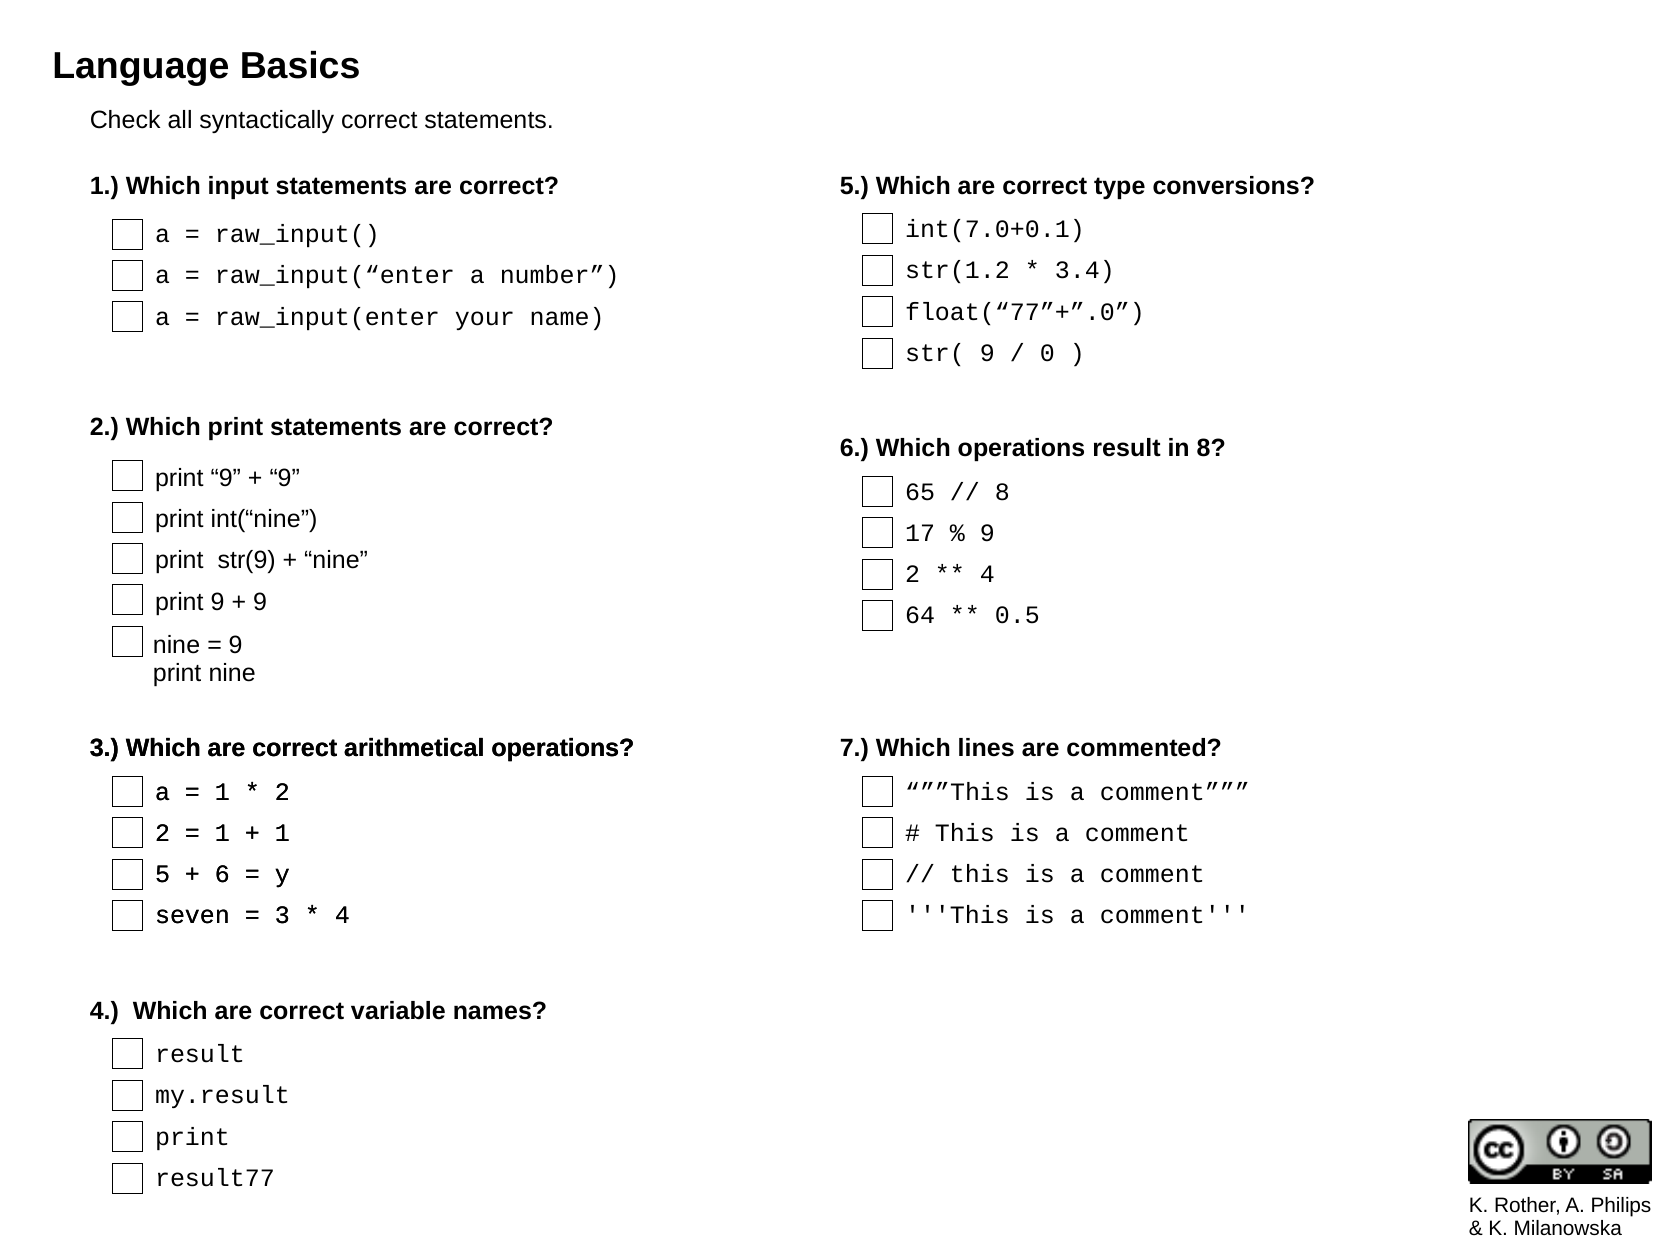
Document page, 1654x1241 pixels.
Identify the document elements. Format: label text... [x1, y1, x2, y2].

text_box my.result [140, 1075, 553, 1117]
text_box [112, 460, 140, 491]
text_box [862, 900, 890, 931]
text_box Language Basics [37, 37, 563, 100]
text_box [862, 600, 890, 631]
text_box // this is a comment [890, 854, 1303, 895]
text_box 1.) Which input statements are correct? [75, 150, 788, 290]
text_box # This is a comment [890, 813, 1303, 854]
text_box result77 [140, 1158, 553, 1203]
text_box [112, 301, 140, 332]
text_box a = raw_input() [140, 214, 553, 259]
text_box 64 ** 0.5 [890, 595, 1303, 640]
text_box [862, 859, 890, 890]
text_box [112, 859, 140, 890]
text_box 3.) Which are correct arithmetical operations? [75, 712, 788, 853]
picture [1468, 1119, 1652, 1184]
text_box [112, 584, 140, 615]
text_box [862, 338, 890, 369]
text_box [112, 260, 140, 291]
text_box 5 + 6 = y [140, 854, 553, 895]
text_box print int(“nine”) [140, 497, 713, 541]
text_box Check all syntactically correct statements. [75, 98, 751, 150]
text_box [112, 1121, 140, 1152]
text_box nine = 9 print nine [138, 623, 551, 695]
text_box [112, 543, 140, 574]
text_box [112, 1080, 140, 1111]
text_box 2 = 1 + 1 [140, 813, 553, 854]
text_box print “9” + “9” [140, 456, 601, 500]
text_box print 9 + 9 [140, 580, 751, 624]
text_box [862, 517, 890, 548]
text_box a = raw_input(“enter a number”) [140, 255, 751, 300]
text_box 17 % 9 [890, 513, 1303, 554]
text_box 2.) Which print statements are correct? [75, 391, 788, 445]
text_box 5.) Which are correct type conversions? [825, 150, 1538, 290]
text_box 6.) Which operations result in 8? [825, 412, 1538, 553]
text_box 4.) Which are correct variable names? [75, 975, 788, 1115]
text_box [862, 255, 890, 286]
text_box [112, 502, 140, 533]
text_box print str(9) + “nine” [140, 541, 676, 580]
text_box seven = 3 * 4 [140, 895, 553, 940]
text_box [112, 900, 140, 931]
text_box [862, 296, 890, 327]
text_box str(1.2 * 3.4) [890, 250, 1303, 292]
text_box a = raw_input(enter your name) [140, 300, 676, 341]
text_box 7.) Which lines are commented? [825, 712, 1538, 853]
text_box [112, 1163, 140, 1194]
text_box [862, 817, 890, 848]
text_box print [140, 1117, 553, 1158]
text_box str( 9 / 0 ) [890, 333, 1303, 378]
text_box [112, 817, 140, 848]
text_box [862, 559, 890, 590]
text_box '''This is a comment''' [890, 895, 1303, 940]
text_box float(“77”+”.0”) [890, 292, 1303, 333]
text_box [112, 626, 138, 657]
text_box 2 ** 4 [890, 554, 1303, 595]
text_box [112, 219, 140, 250]
